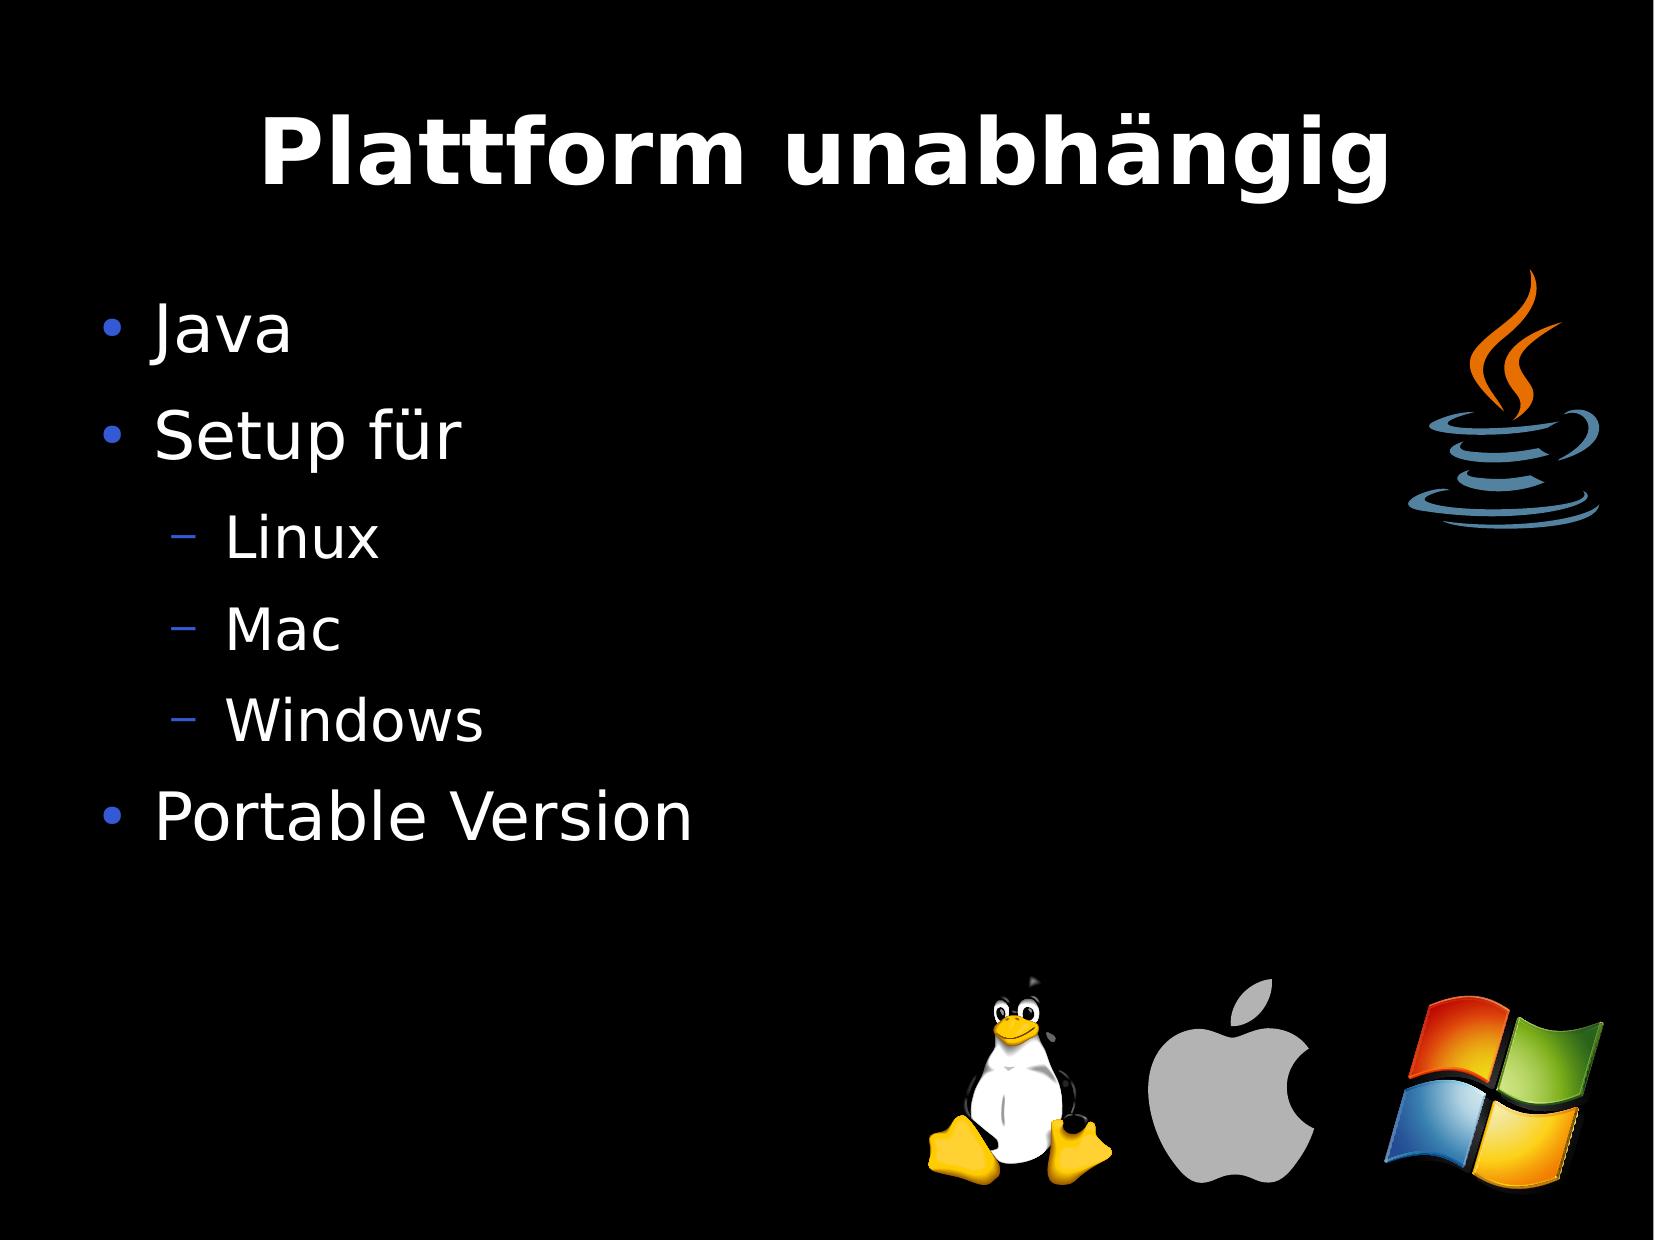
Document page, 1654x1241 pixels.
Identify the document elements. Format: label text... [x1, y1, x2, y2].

picture [1143, 974, 1319, 1188]
picture [1368, 979, 1654, 1211]
title Plattform unabhängig [82, 49, 1571, 257]
picture [1397, 265, 1608, 547]
list Java Setup für Linux Mac Windows Portable Version [82, 290, 1538, 1010]
picture [915, 969, 1113, 1201]
